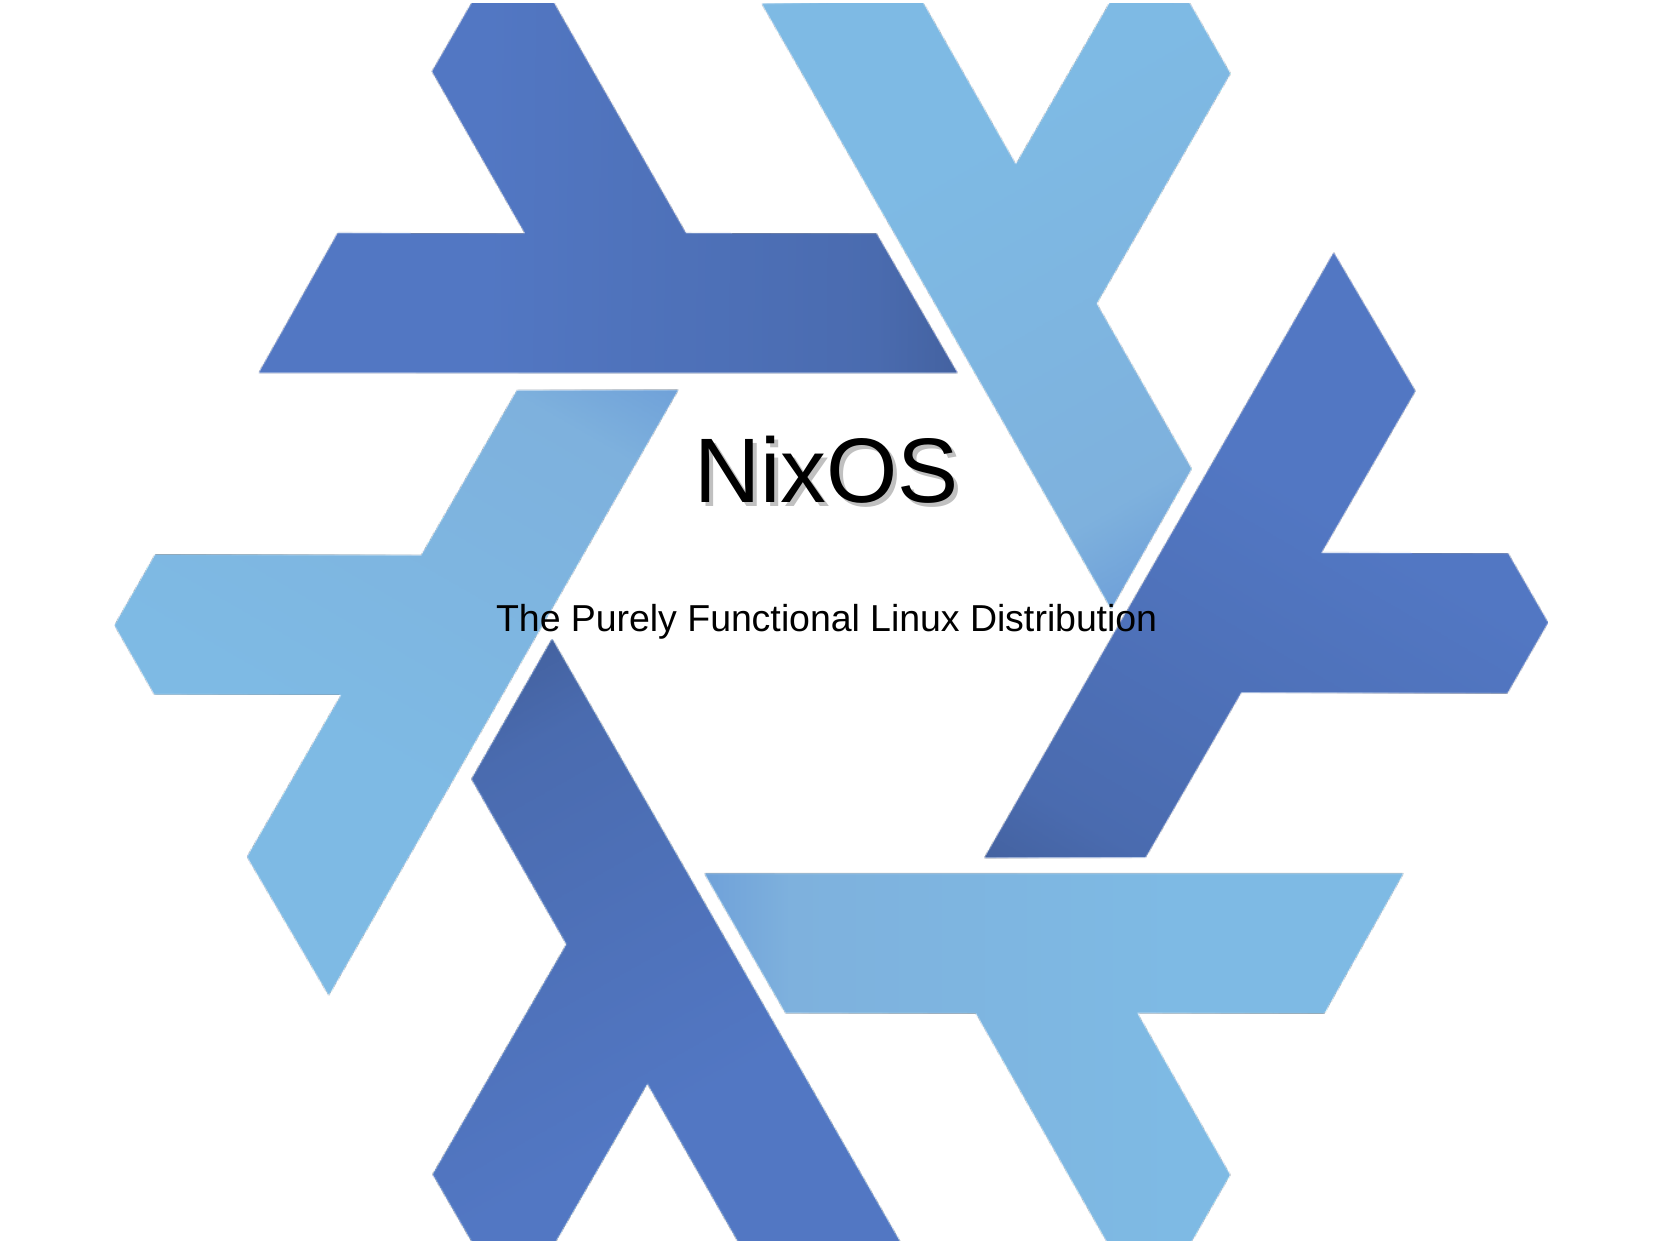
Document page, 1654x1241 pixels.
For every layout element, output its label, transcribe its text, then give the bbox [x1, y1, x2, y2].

picture [114, 1010, 1548, 1241]
subtitle NixOS The Purely Functional Linux Distribution [82, 49, 1571, 1010]
picture [114, 3, 1548, 49]
